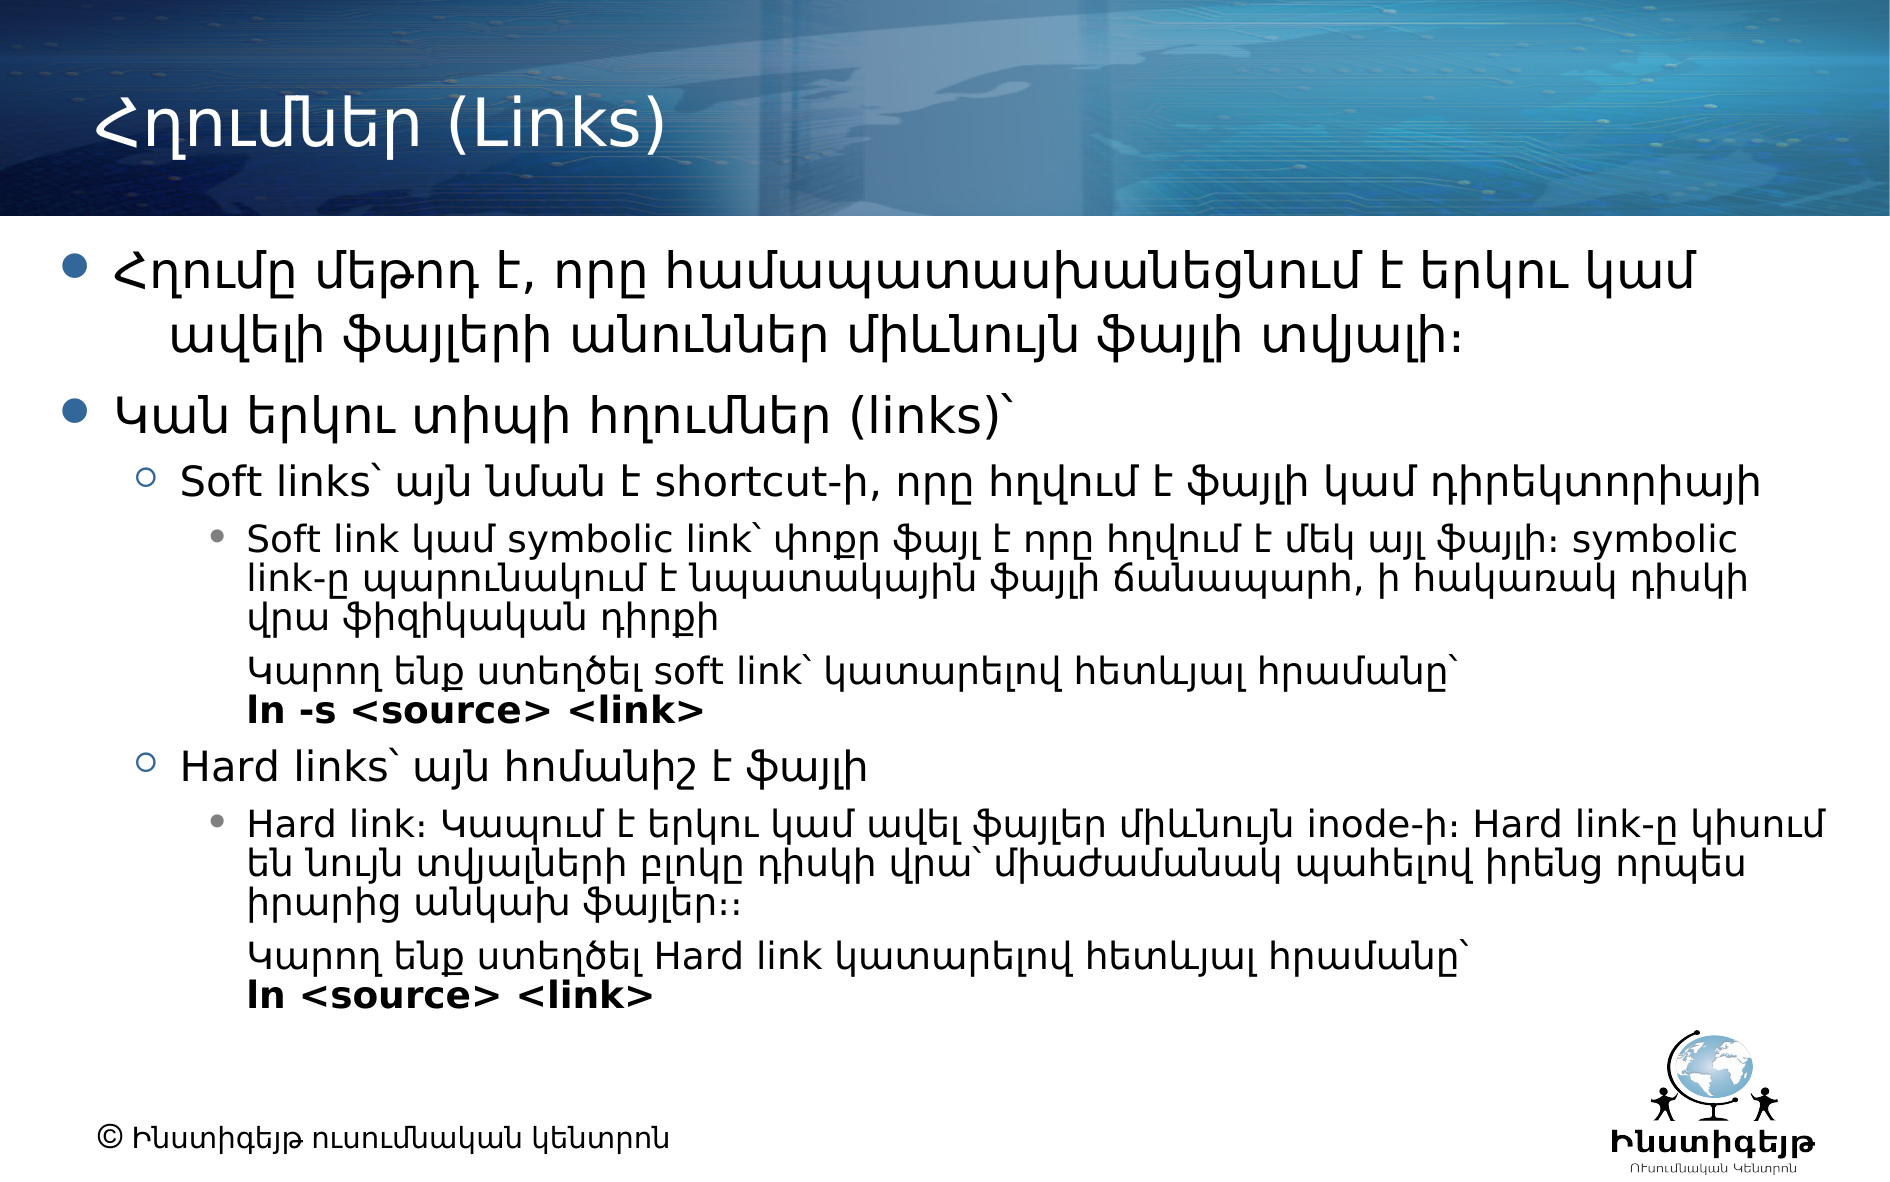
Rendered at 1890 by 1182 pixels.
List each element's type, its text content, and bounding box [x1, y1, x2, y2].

picture [0, 0, 1890, 216]
list Հղումը մեթոդ է, որը համապատասխանեցնում է երկու կամ ավելի ֆայլերի անուններ միևնույն ֆայլի տվյալի։ Կան երկու տիպի հղումներ (links)՝ Soft links՝ այն նման է shortcut-ի, որը հղվում է ֆայլի կամ դիրեկտորիայի Soft link կամ symbolic link՝ փոքր ֆայլ է որը հղվում է մեկ այլ ֆայլի։ symbolic link-ը պարունակում է նպատակային ֆայլի ճանապարհ, ի հակառակ դիսկի վրա ֆիզիկական դիրքի Կարող ենք ստեղծել soft link՝ կատարելով հետևյալ հրամանը՝ ln -s <source> <link> Hard links՝ այն հոմանիշ է ֆայլի Hard link։ Կապում է երկու կամ ավել ֆայլեր միևնույն inode-ի։ Hard link-ը կիսում են նույն տվյալների բլոկը դիսկի վրա՝ միաժամանակ պահելով իրենց որպես իրարից անկախ ֆայլեր։։ Կարող ենք ստեղծել Hard link կատարելով հետևյալ հրամանը՝ ln <source> <link> [59, 236, 1831, 1011]
picture [1612, 1030, 1815, 1175]
title Հղումներ (Links) [94, 47, 1793, 217]
